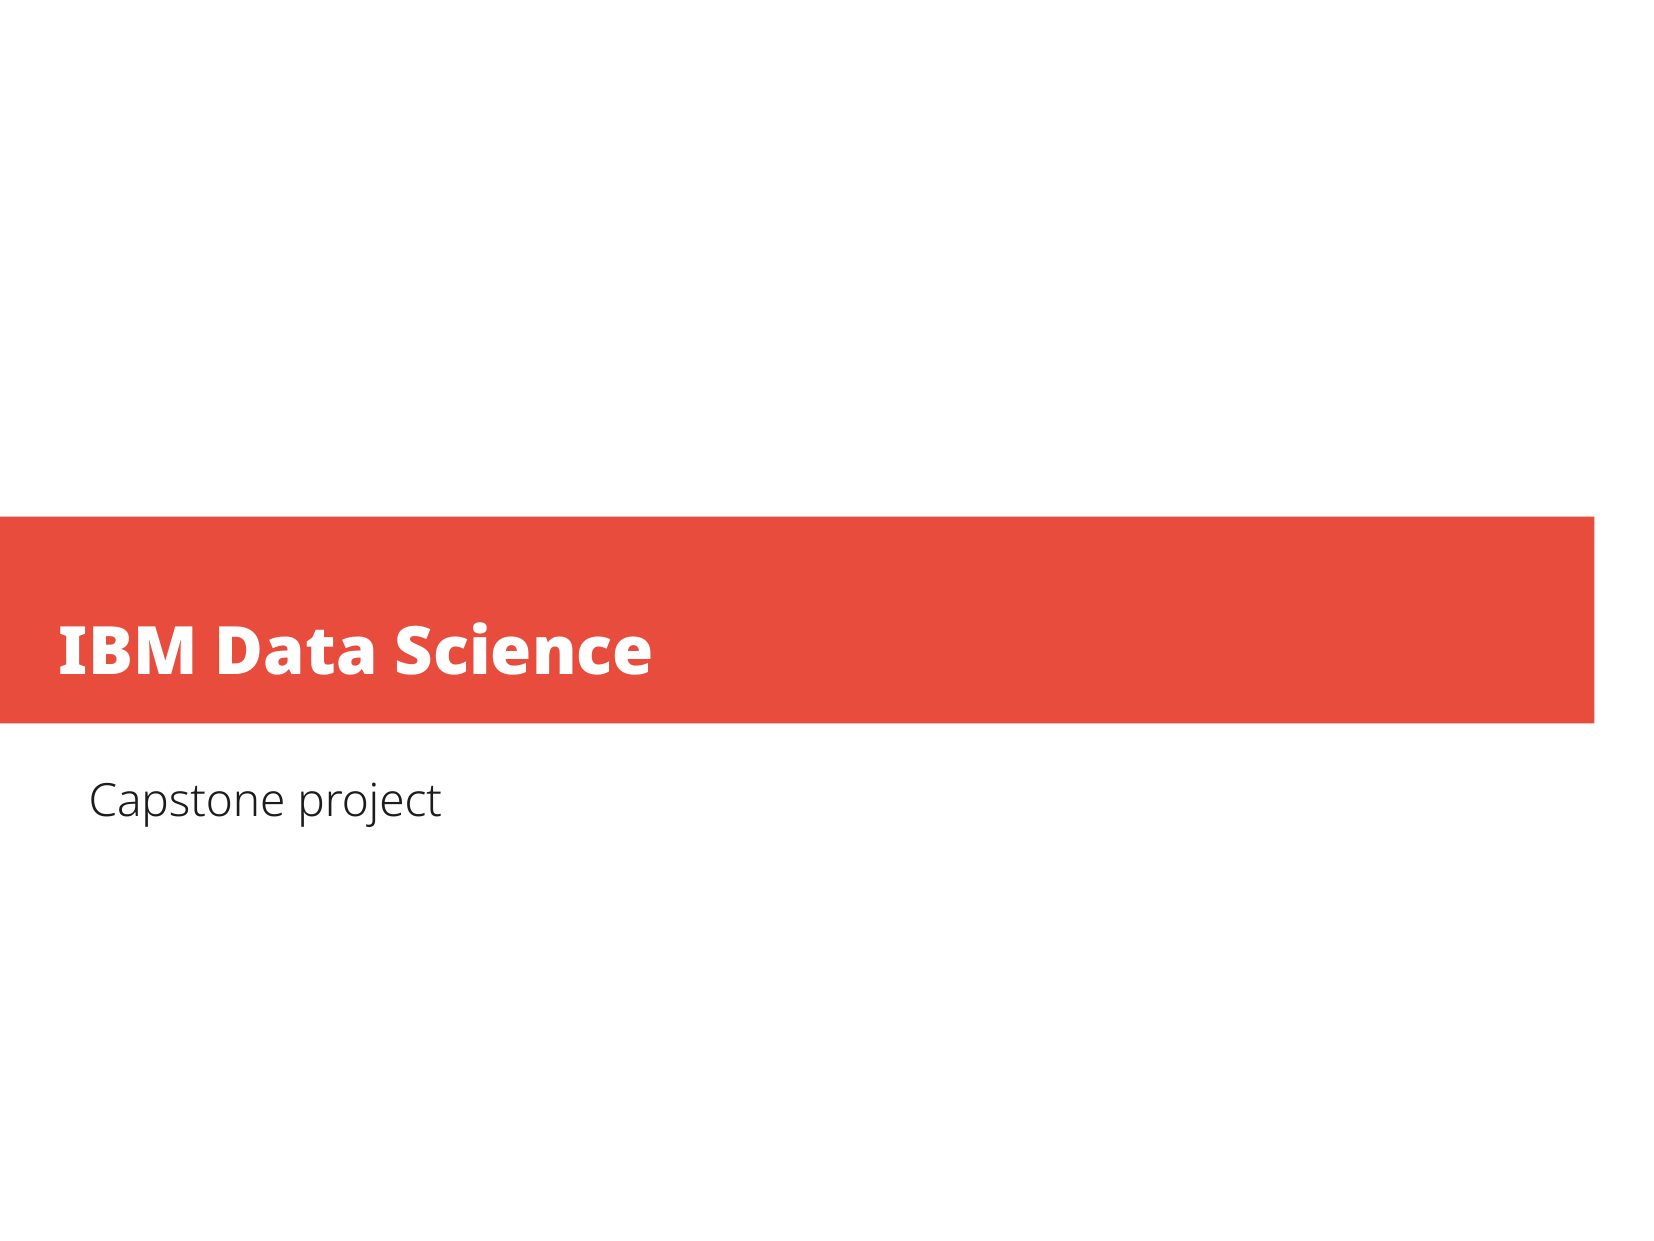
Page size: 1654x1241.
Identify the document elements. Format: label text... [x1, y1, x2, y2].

subtitle Capstone project [88, 767, 1595, 1182]
title IBM Data Science [59, 546, 1595, 694]
